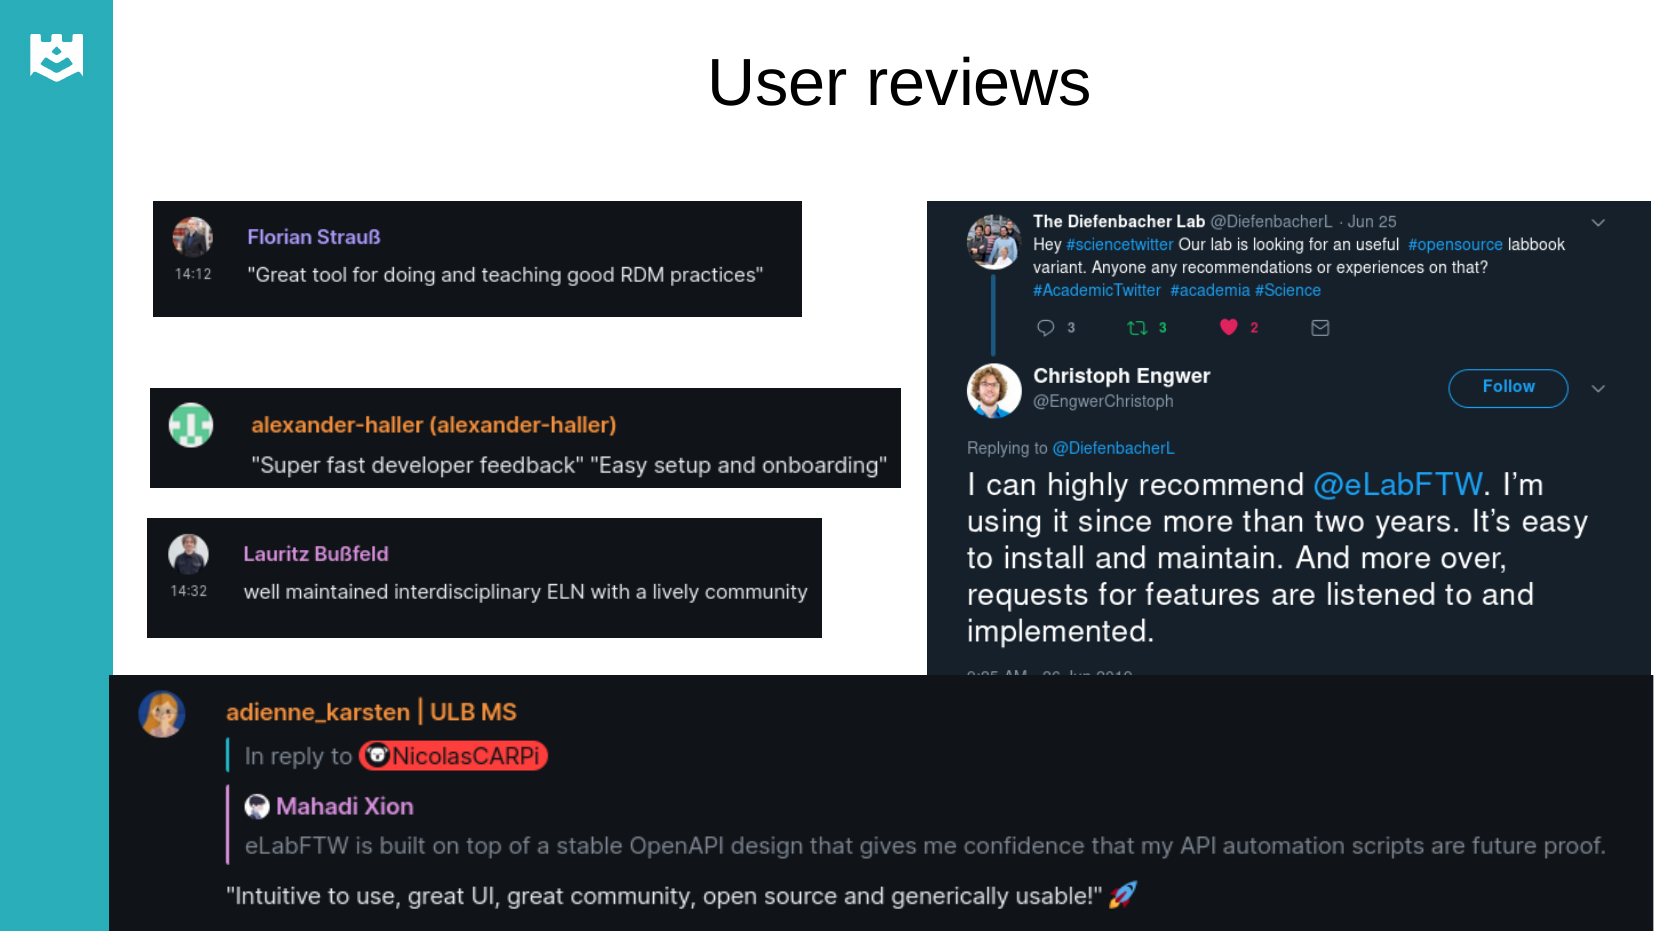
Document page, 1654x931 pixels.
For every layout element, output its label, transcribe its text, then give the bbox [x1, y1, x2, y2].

picture [150, 388, 901, 488]
picture [153, 201, 802, 317]
text_box User reviews [150, 37, 1651, 202]
picture [147, 518, 822, 638]
picture [0, 0, 1654, 931]
